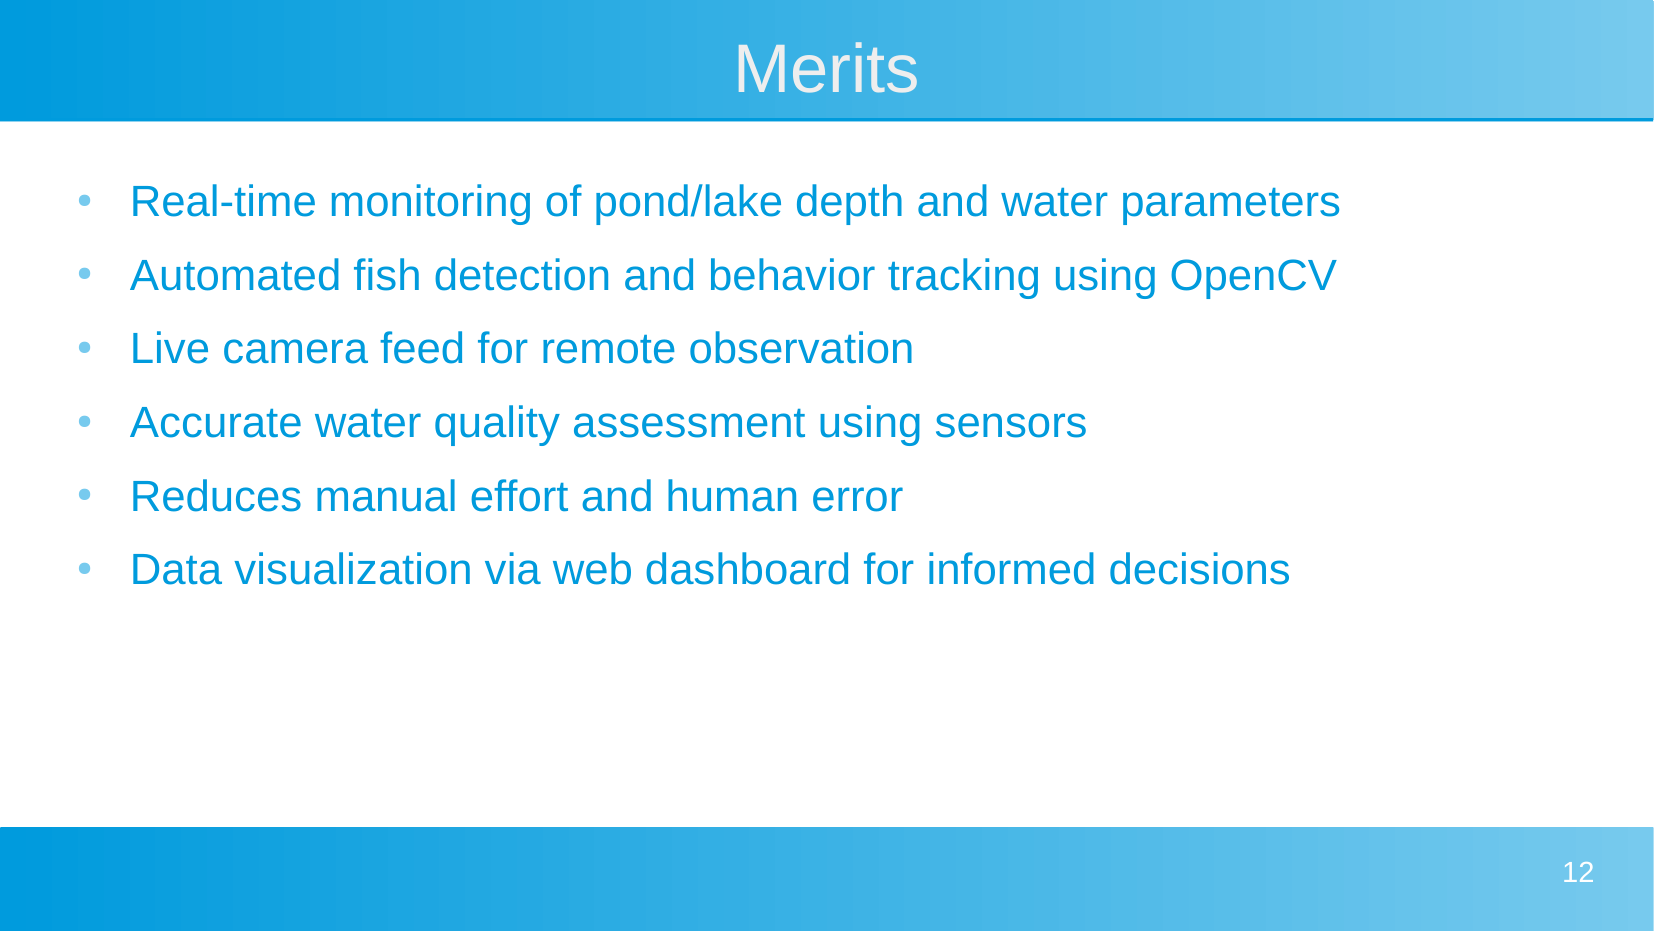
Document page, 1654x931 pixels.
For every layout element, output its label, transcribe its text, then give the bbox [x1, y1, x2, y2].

list Real-time monitoring of pond/lake depth and water parameters Automated fish detection and behavior tracking using OpenCV Live camera feed for remote observation Accurate water quality assessment using sensors Reduces manual effort and human error Data visualization via web dashboard for informed decisions [59, 177, 1595, 768]
title Merits [59, 29, 1595, 108]
